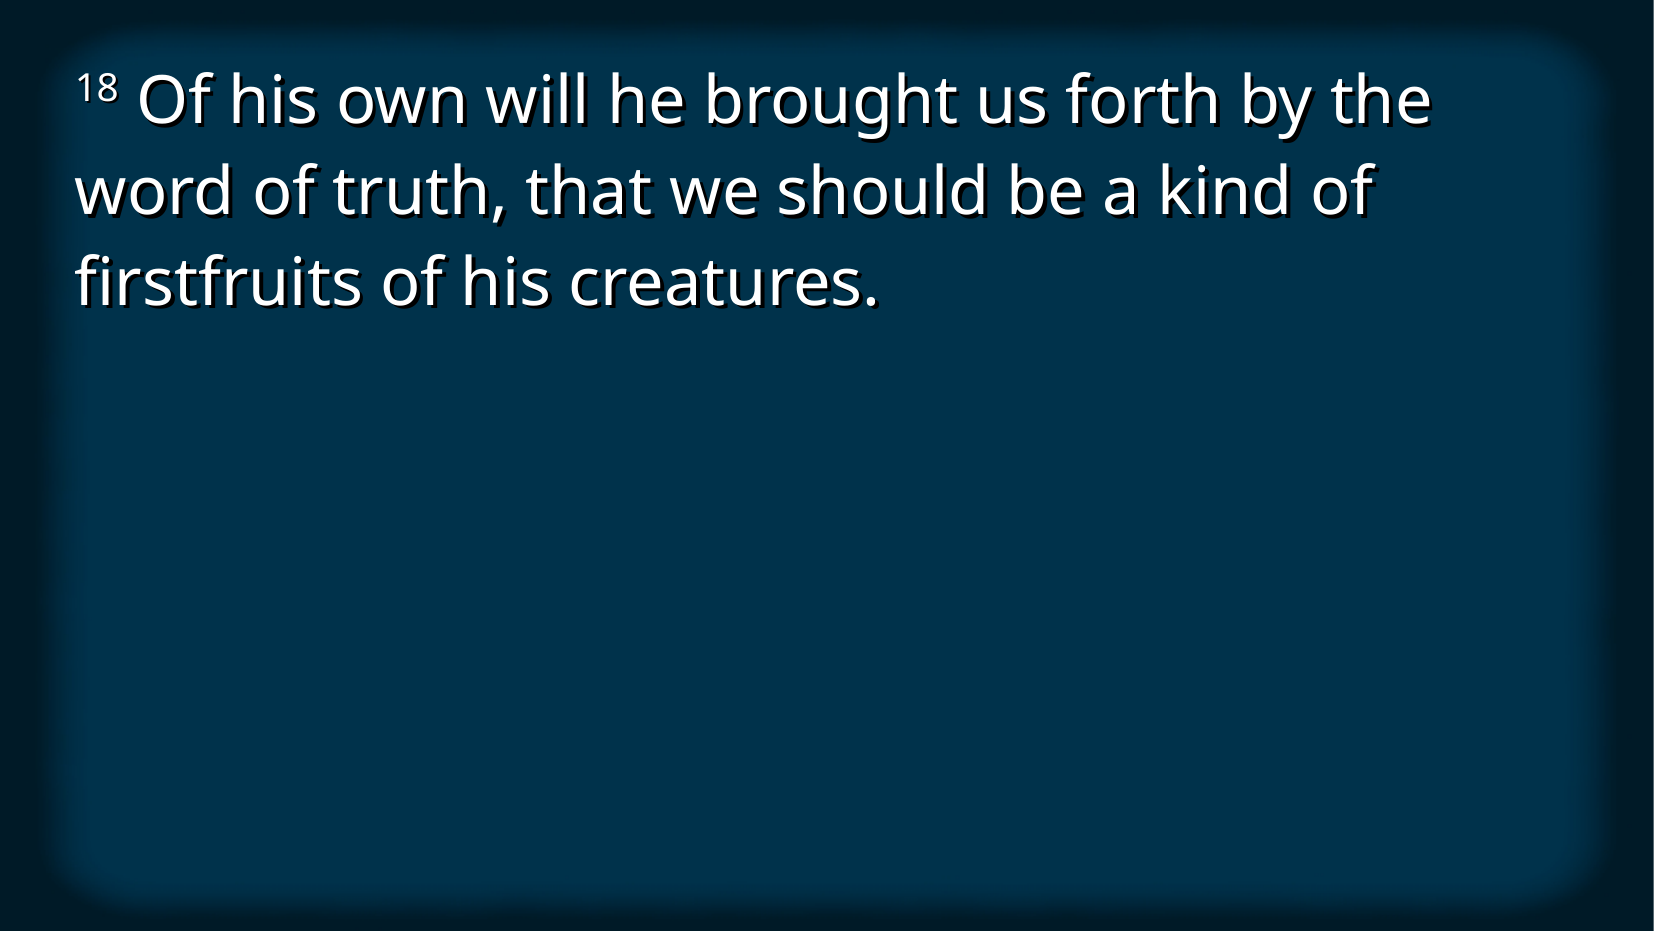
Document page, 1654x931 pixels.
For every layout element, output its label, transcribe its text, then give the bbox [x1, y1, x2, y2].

text_box 18 Of his own will he brought us forth by the word of truth, that we should be a kind of firstfruits of his creatures. [60, 45, 1576, 361]
picture [0, 0, 1654, 931]
